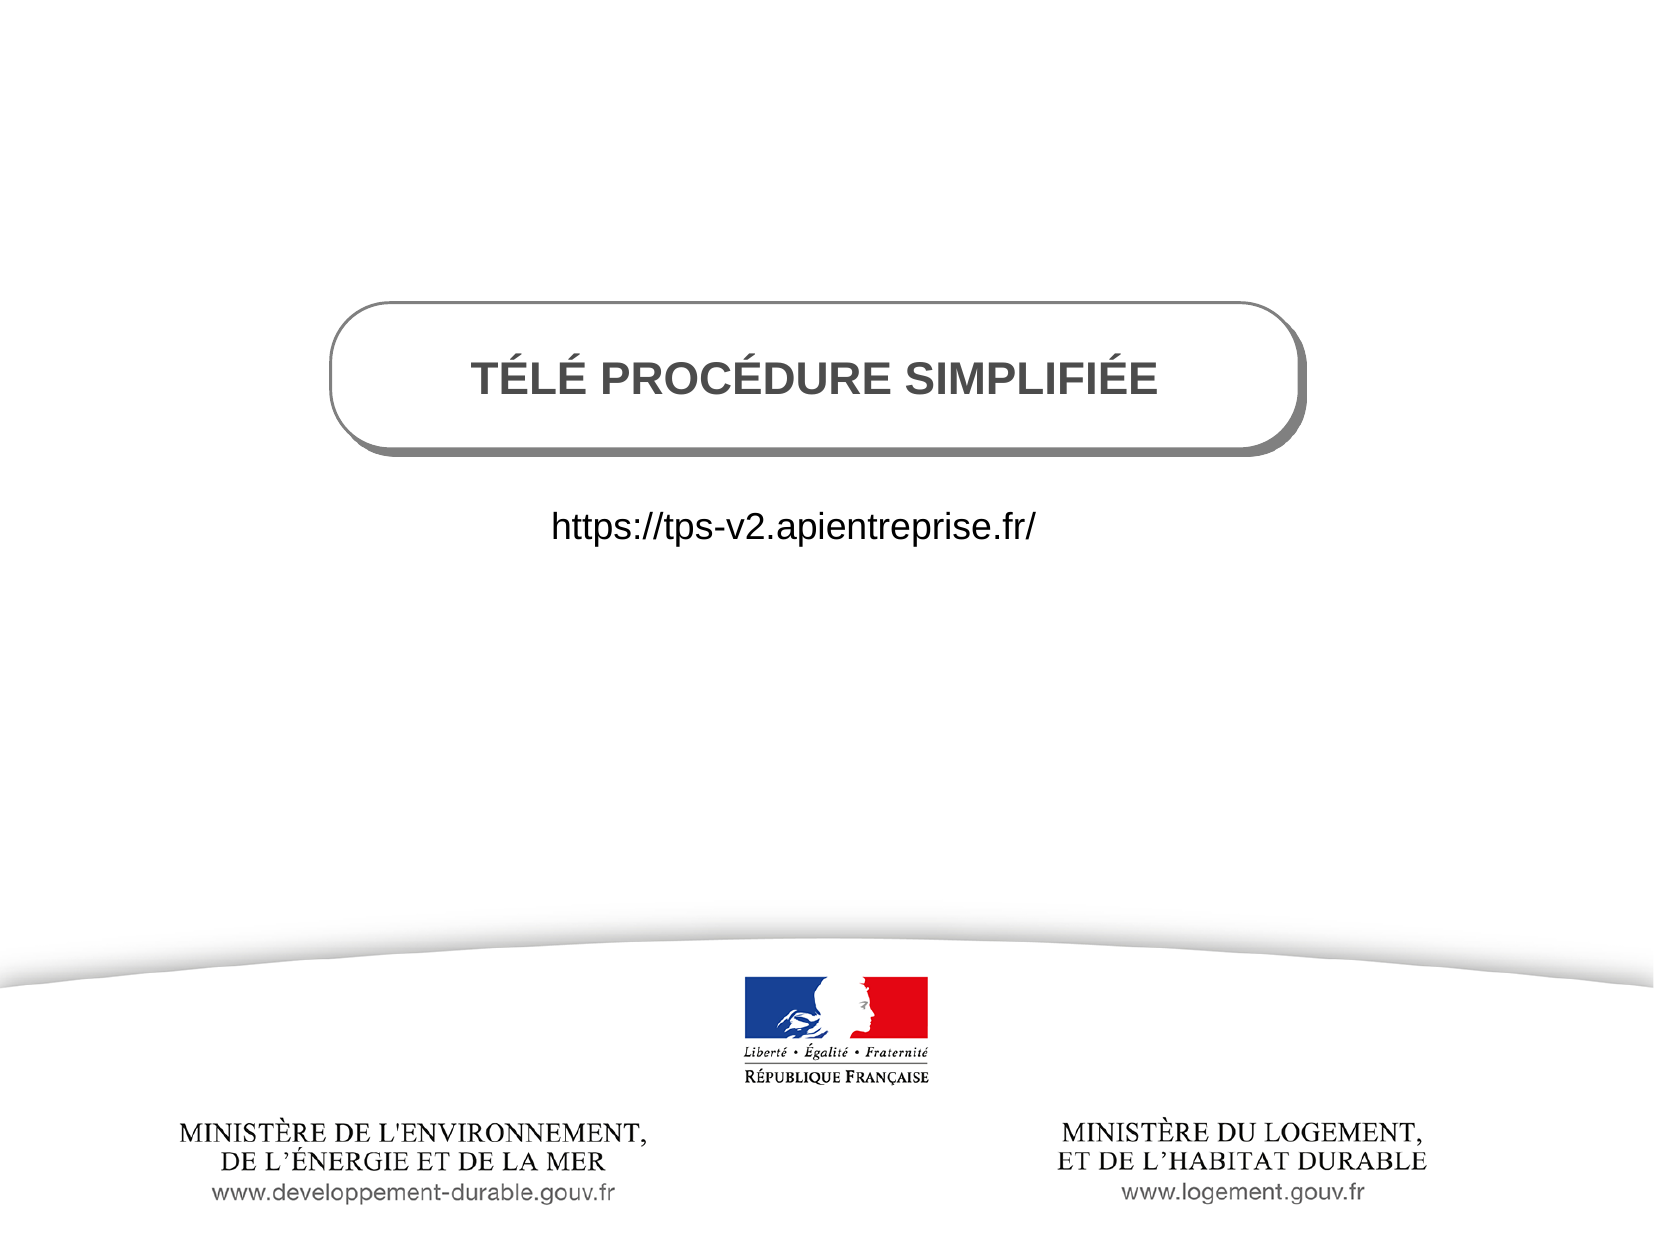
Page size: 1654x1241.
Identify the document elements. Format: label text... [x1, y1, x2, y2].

title TÉLÉ PROCÉDURE SIMPLIFIÉE [330, 302, 1300, 449]
text_box https://tps-v2.apientreprise.fr/ [536, 498, 1052, 556]
picture [0, 310, 1654, 1241]
